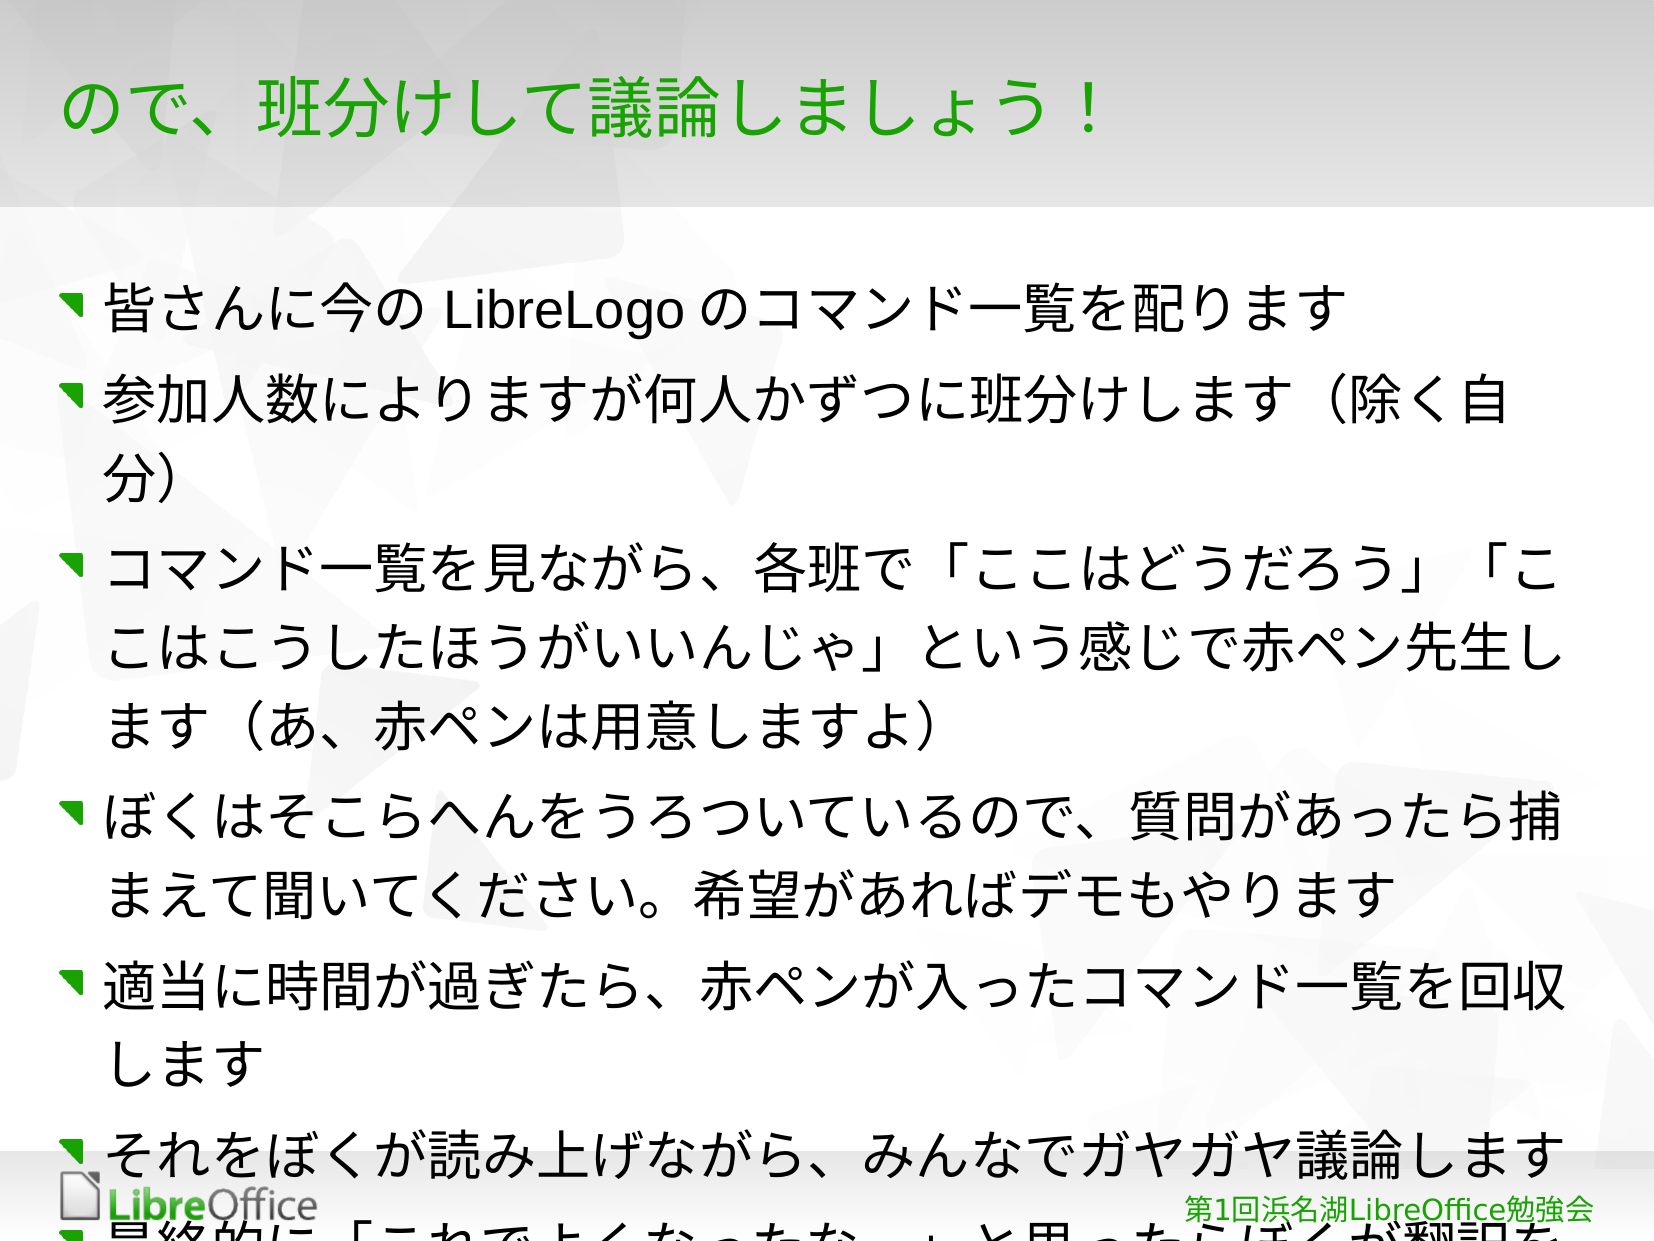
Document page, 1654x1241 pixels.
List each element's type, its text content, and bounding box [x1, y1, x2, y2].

picture [1522, 985, 1529, 993]
picture [1467, 985, 1503, 1004]
picture [1096, 1147, 1119, 1169]
picture [0, 0, 783, 931]
picture [1150, 985, 1166, 992]
picture [240, 1233, 257, 1240]
picture [915, 548, 1654, 1169]
picture [41, 1139, 337, 1241]
picture [288, 1165, 299, 1173]
picture [927, 1156, 943, 1169]
picture [1390, 1156, 1395, 1164]
picture [1357, 1164, 1365, 1169]
picture [1478, 985, 1491, 991]
picture [59, 985, 83, 995]
picture [1205, 1147, 1228, 1169]
picture [187, 1230, 199, 1238]
picture [1375, 1156, 1380, 1164]
list 皆さんに今のLibreLogoのコマンド一覧を配ります 参加人数によりますが何人かずつに班分けします（除く自分） コマンド一覧を見ながら、各班で「ここはどうだろう」「ここはこうしたほうがいいんじゃ」という感じで赤ペン先生します（あ、赤ペンは用意しますよ） ぼくはそこらへんをうろついているので、質問があったら捕まえて聞いてください。希望があればデモもやります 適当に時間が過ぎたら、赤ペンが入ったコマンド一覧を回収します それをぼくが読み上げながら、みんなでガヤガヤ議論します 最終的に「これでよくなったなー」と思ったらぼくが翻訳を反映しますです [59, 265, 1595, 985]
picture [1532, 1151, 1543, 1162]
picture [1472, 1165, 1485, 1169]
title ので、班分けして議論しましょう！ [59, 29, 1595, 178]
picture [219, 1233, 231, 1240]
picture [992, 1165, 1004, 1169]
picture [1326, 1163, 1334, 1169]
